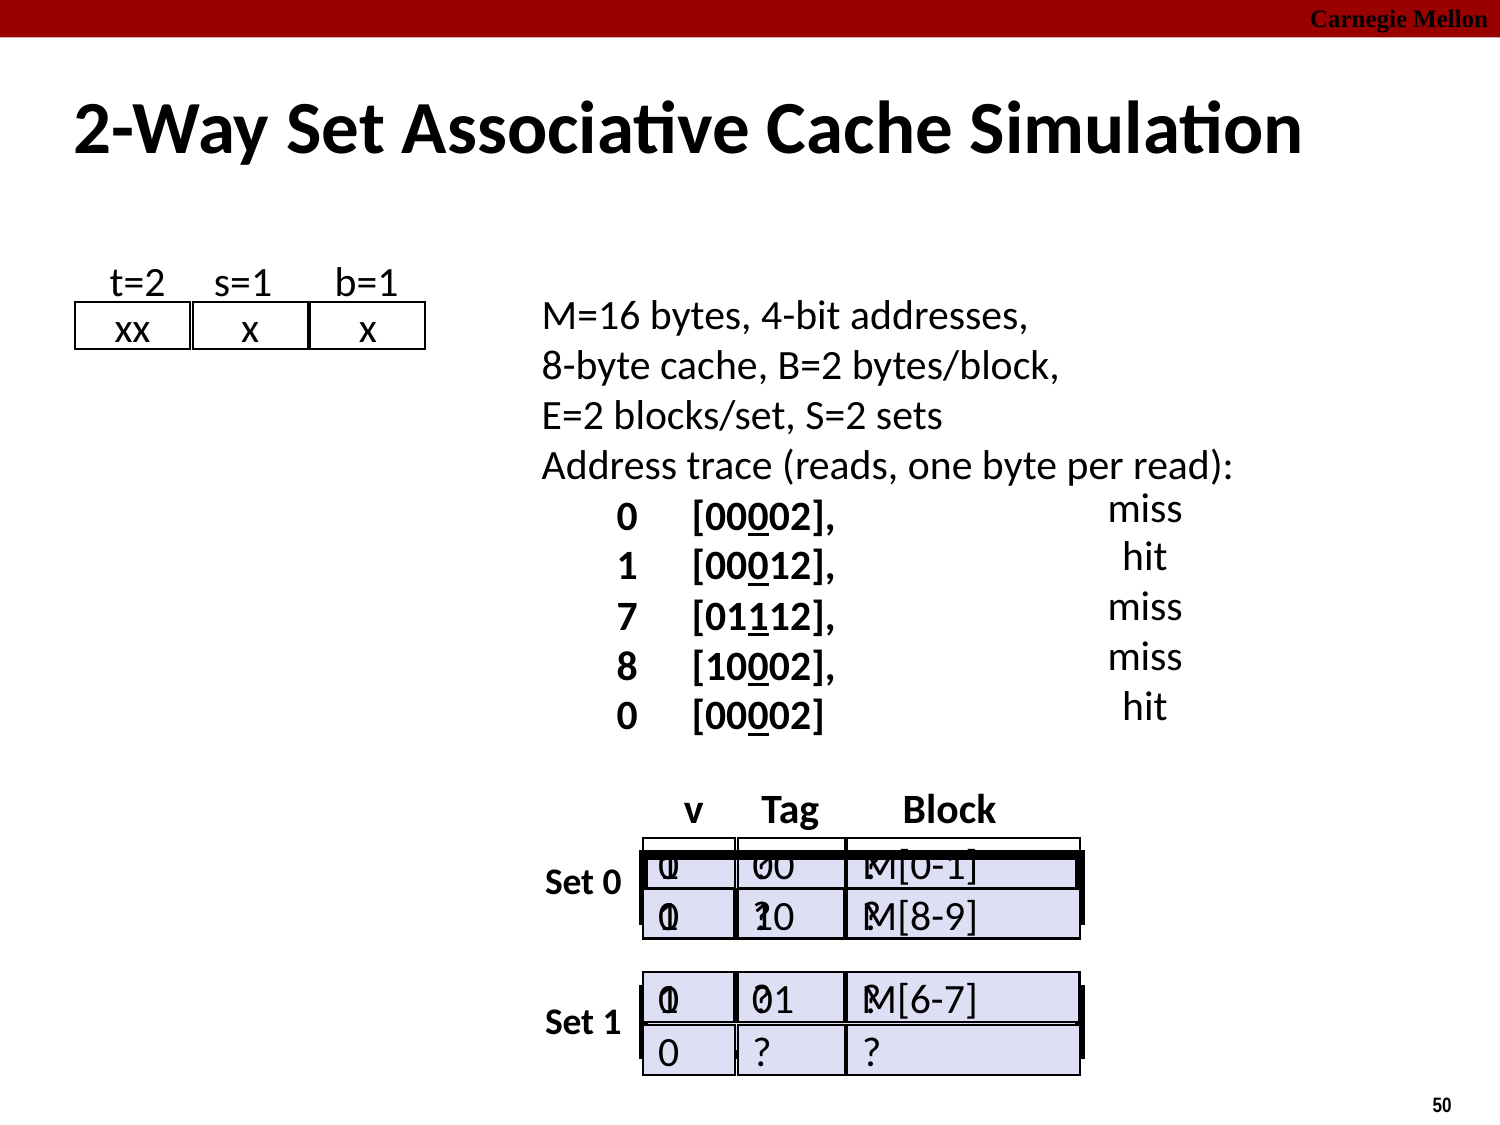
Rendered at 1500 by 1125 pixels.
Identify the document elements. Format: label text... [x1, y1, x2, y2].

text_box 0 [643, 1025, 735, 1075]
text_box b=1 [319, 247, 414, 302]
text_box miss [1092, 587, 1198, 635]
text_box Tag [746, 774, 835, 837]
text_box s=1 [199, 247, 288, 302]
text_box xx [74, 302, 191, 349]
text_box 1 [643, 837, 735, 888]
text_box 01 [736, 971, 844, 1023]
text_box x [192, 302, 308, 349]
text_box 00 [737, 837, 845, 888]
text_box v [669, 774, 719, 837]
text_box x [310, 302, 426, 349]
text_box Block [887, 774, 1012, 837]
text_box Set 0 [530, 849, 637, 910]
text_box M[6-7] [846, 971, 1080, 1023]
text_box M[8-9] [846, 888, 1080, 939]
text_box M[0-1] [847, 837, 1081, 888]
text_box hit [1107, 537, 1183, 585]
text_box hit [1107, 687, 1183, 735]
text_box ? [847, 1025, 1081, 1075]
text_box 1 [642, 971, 735, 1023]
text_box [643, 989, 1081, 1055]
text_box ? [737, 1025, 845, 1075]
text_box 10 [737, 888, 845, 939]
text_box t=2 [94, 247, 181, 312]
text_box Set 1 [530, 989, 637, 1050]
text_box M=16 bytes, 4-bit addresses, 8-byte cache, B=2 bytes/block, E=2 blocks/set, S=2 sets Address trace (reads, one byte per read): 0 [00002], 1 [00012], 7 [01112], 8 [10002], 0 [00002] [526, 280, 1425, 746]
text_box miss [1092, 637, 1198, 685]
text_box miss [1092, 489, 1198, 537]
text_box 1 [642, 888, 735, 939]
title 2-Way Set Associative Cache Simulation [58, 71, 1388, 197]
